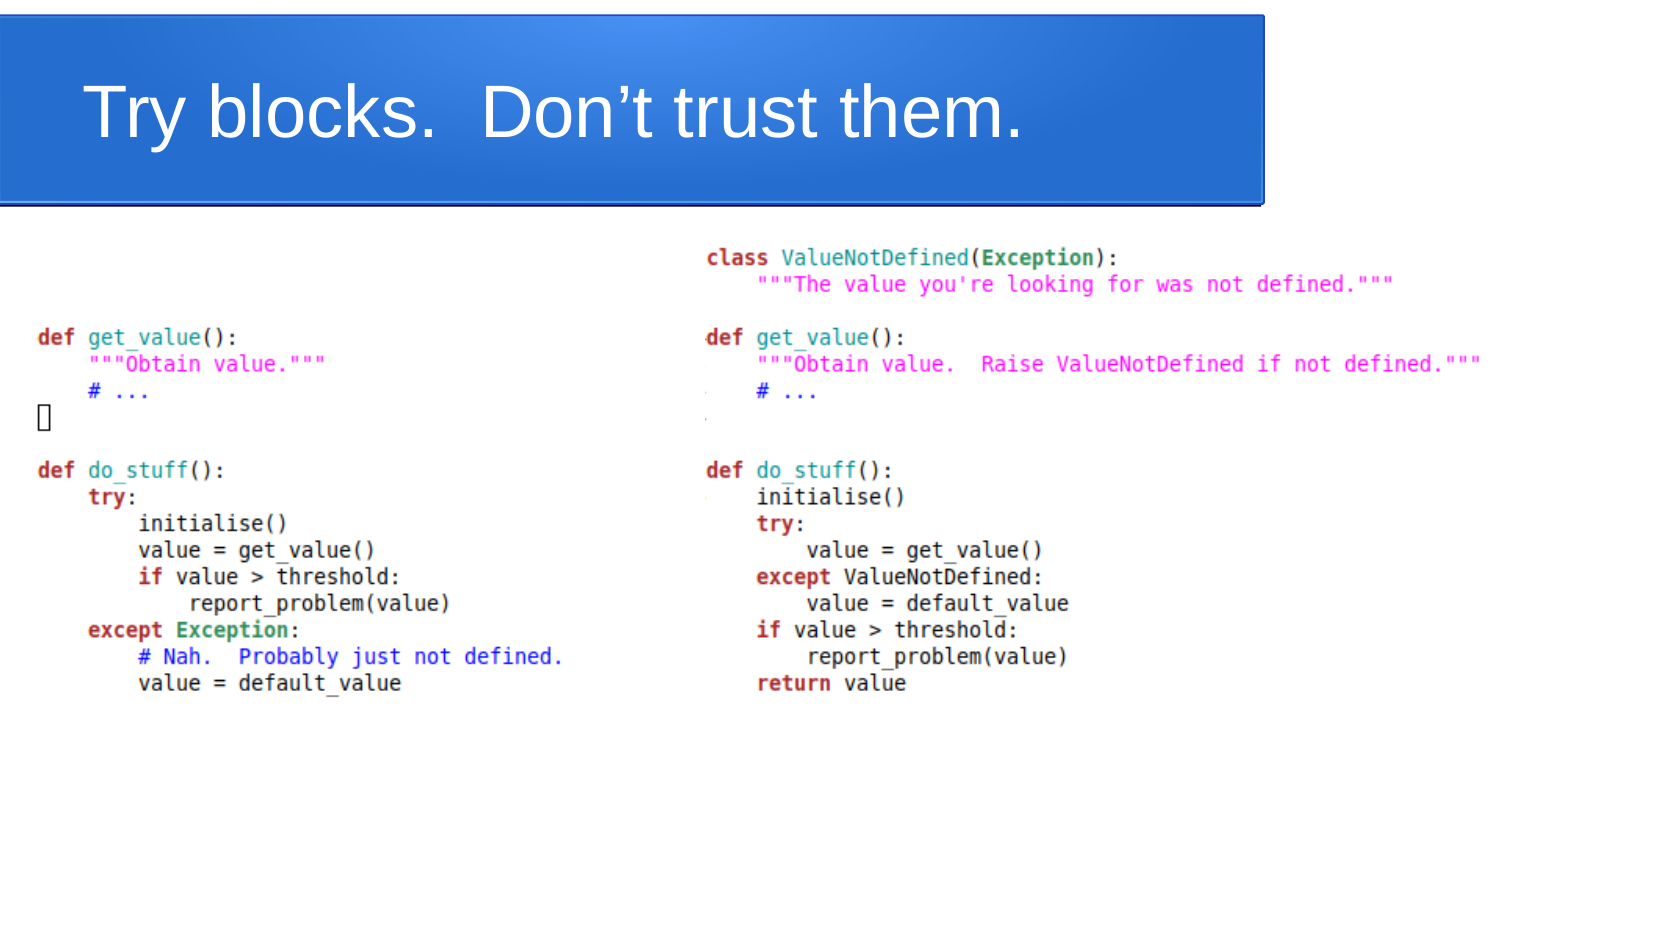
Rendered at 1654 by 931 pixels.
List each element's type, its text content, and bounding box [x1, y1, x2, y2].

title Try blocks. Don’t trust them. [82, 35, 1235, 189]
picture [35, 317, 571, 706]
picture [705, 242, 1493, 706]
